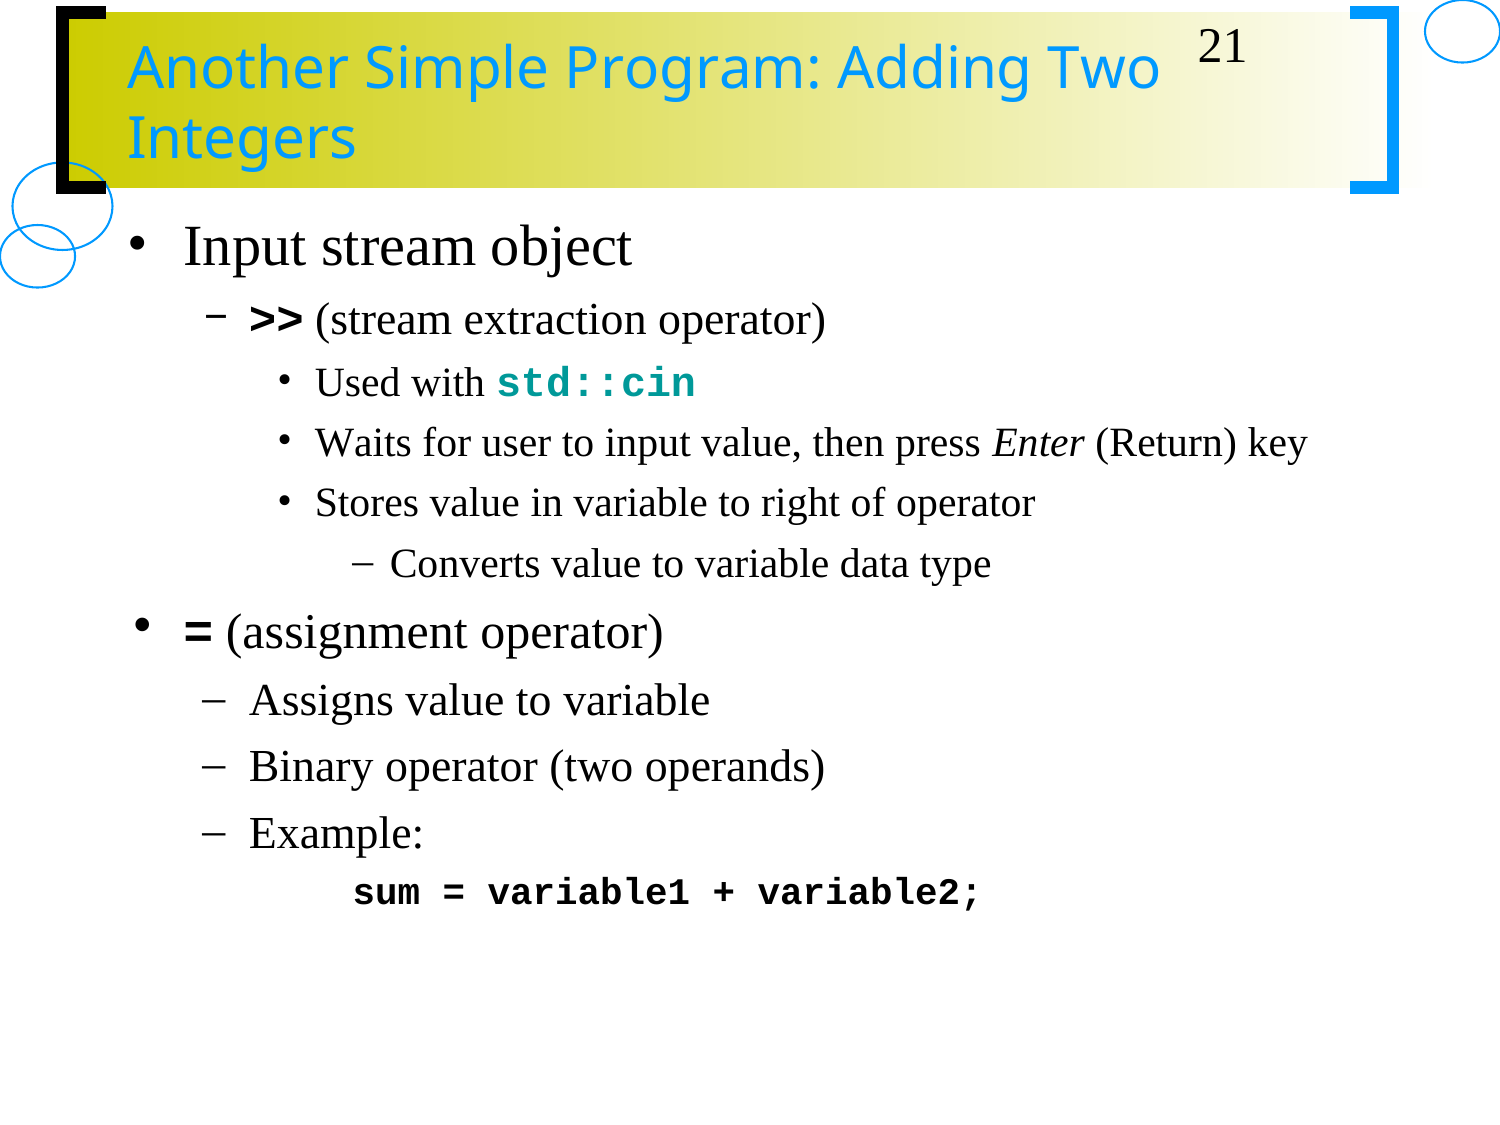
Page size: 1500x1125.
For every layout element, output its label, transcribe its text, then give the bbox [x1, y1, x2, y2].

list Input stream object >> (stream extraction operator) Used with std::cin Waits for user to input value, then press Enter (Return) key Stores value in variable to right of operator Converts value to variable data type = (assignment operator) Assigns value to variable Binary operator (two operands) Example: sum = variable1 + variable2; [112, 199, 1388, 1063]
title Another Simple Program: Adding Two Integers [112, 12, 1388, 188]
